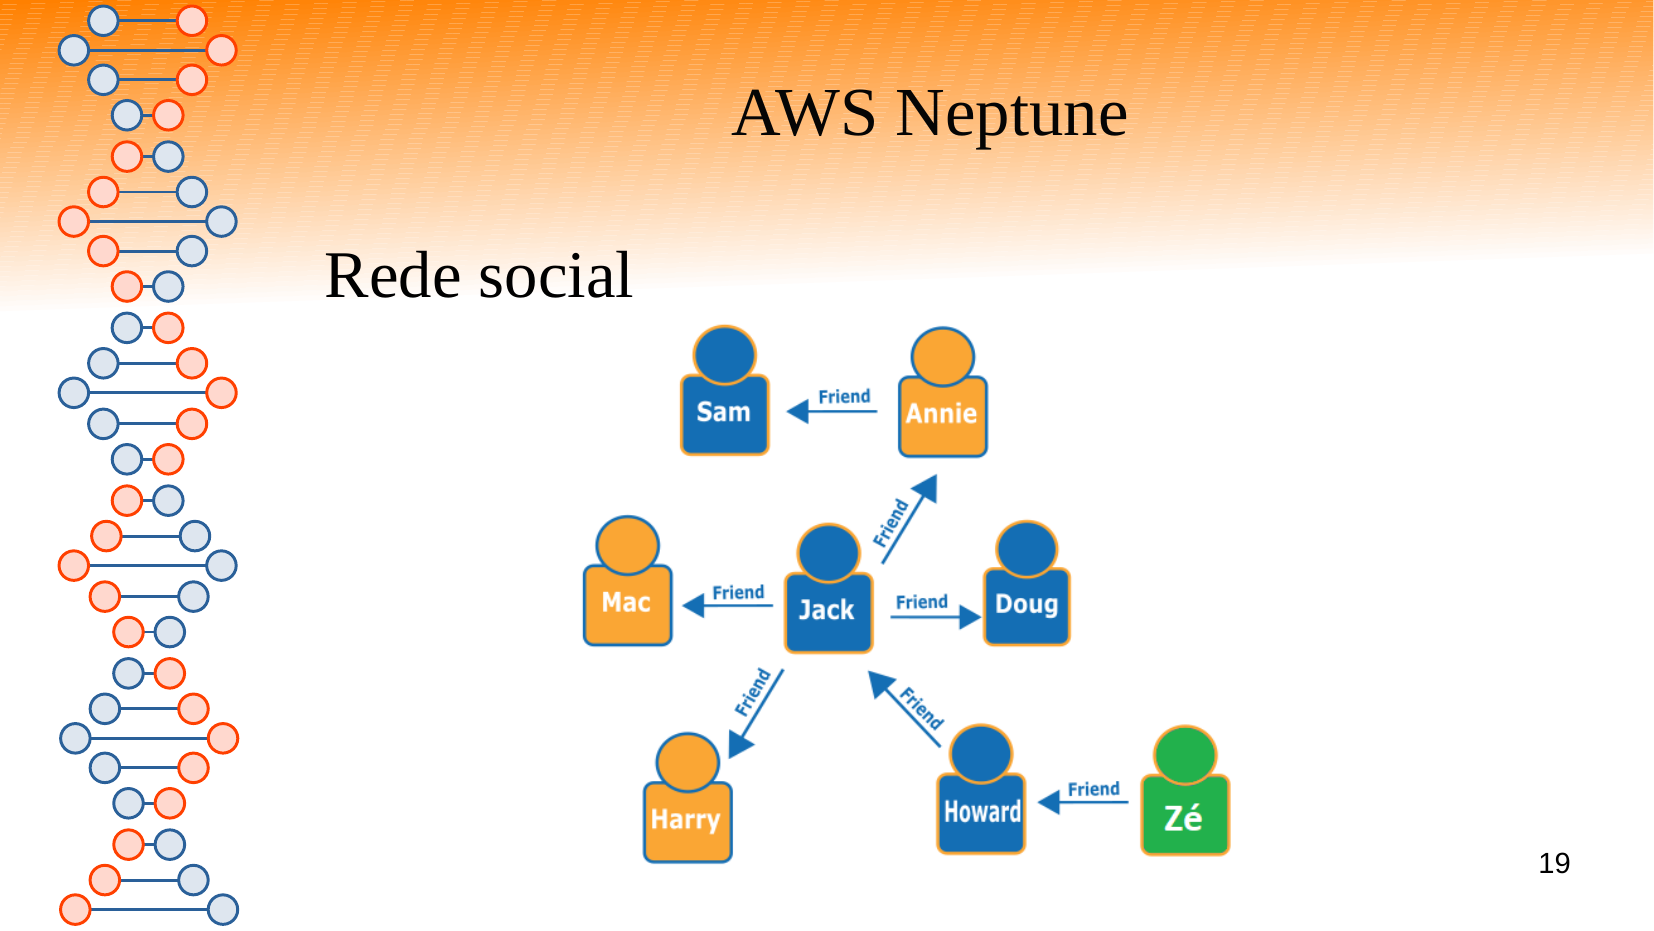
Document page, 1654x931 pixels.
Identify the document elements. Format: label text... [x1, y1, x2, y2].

subtitle Rede social [265, 224, 1595, 325]
title AWS Neptune [265, 35, 1595, 189]
picture [578, 315, 1241, 875]
